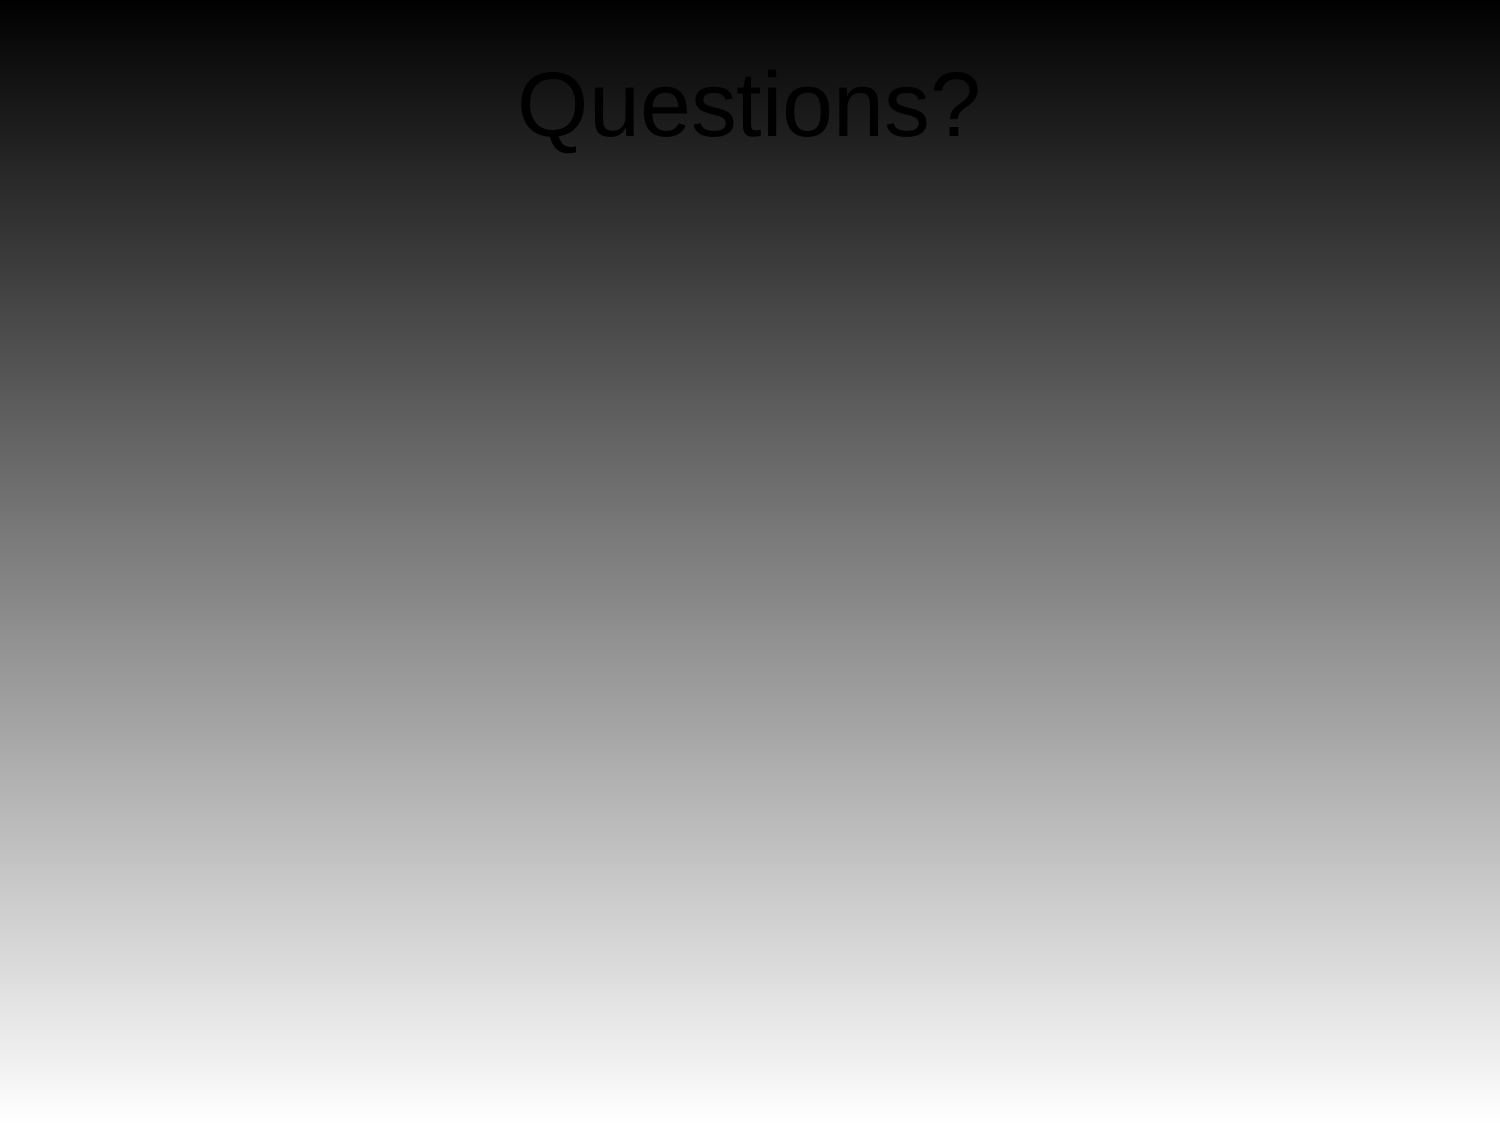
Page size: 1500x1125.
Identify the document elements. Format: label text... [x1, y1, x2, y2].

title Questions? [75, 45, 1425, 233]
